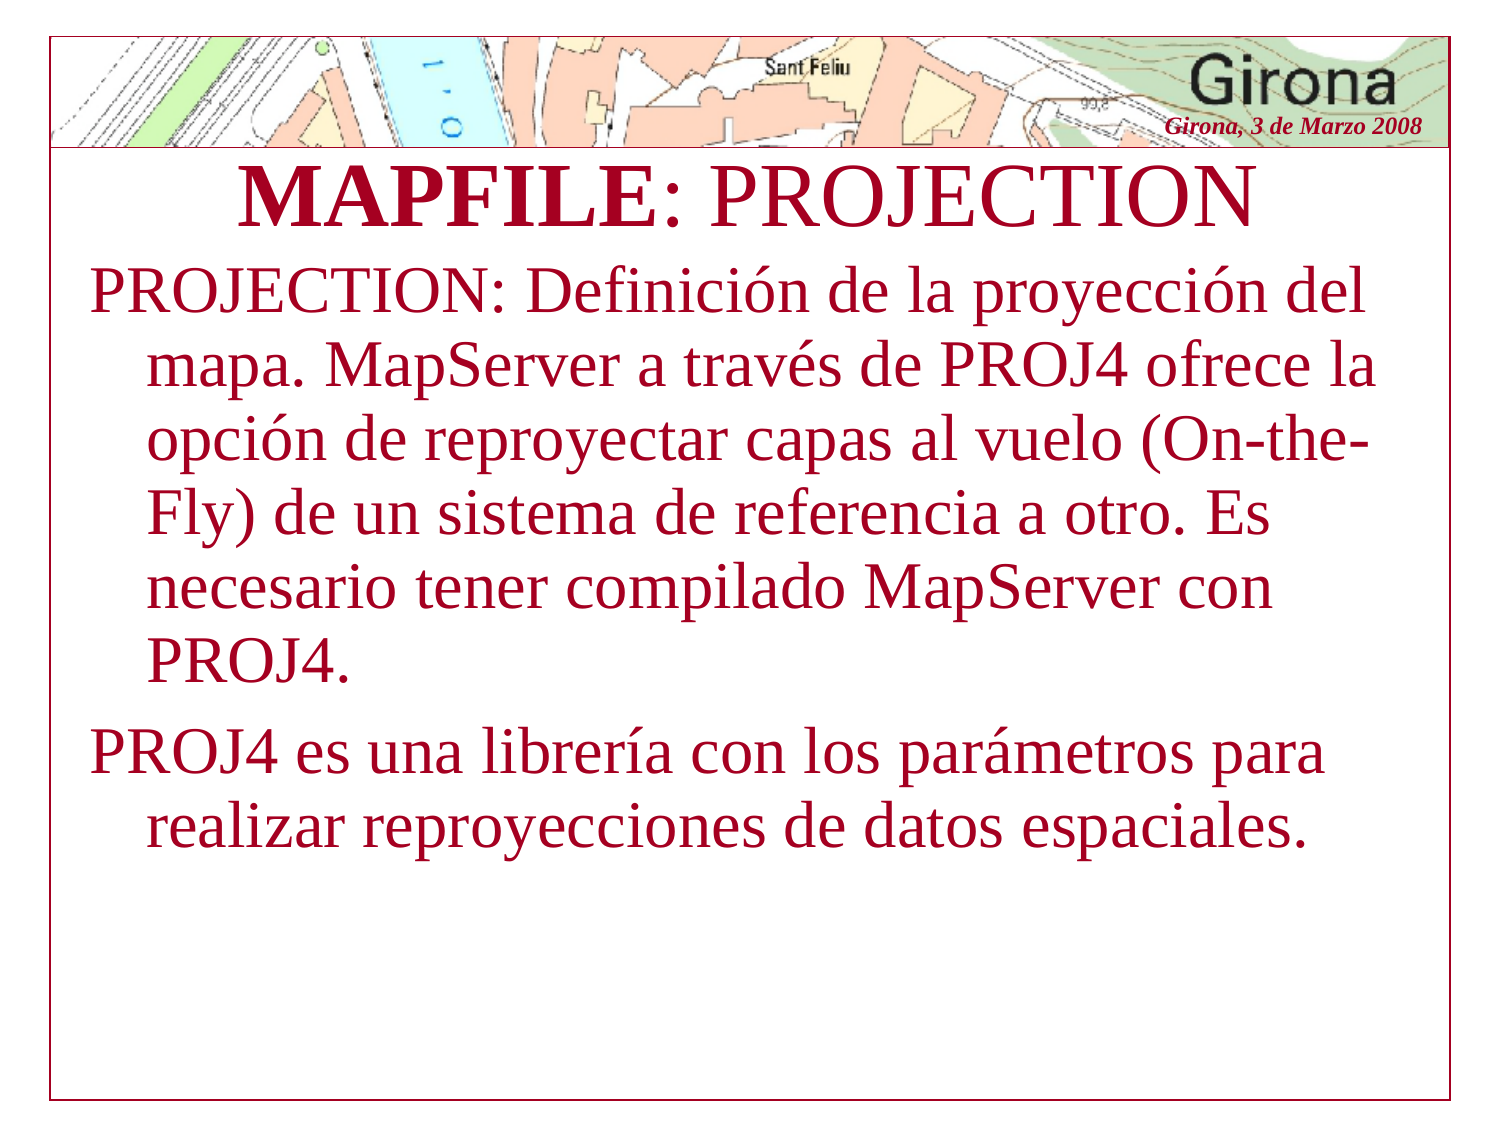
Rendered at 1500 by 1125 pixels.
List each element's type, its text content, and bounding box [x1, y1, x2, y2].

list PROJECTION: Definición de la proyección del mapa. MapServer a través de PROJ4 ofrece la opción de reproyectar capas al vuelo (On-the-Fly) de un sistema de referencia a otro. Es necesario tener compilado MapServer con PROJ4. PROJ4 es una librería con los parámetros para realizar reproyecciones de datos espaciales. [75, 245, 1426, 988]
text_box MAPFILE: PROJECTION [75, 112, 1422, 278]
picture [51, 37, 1448, 147]
